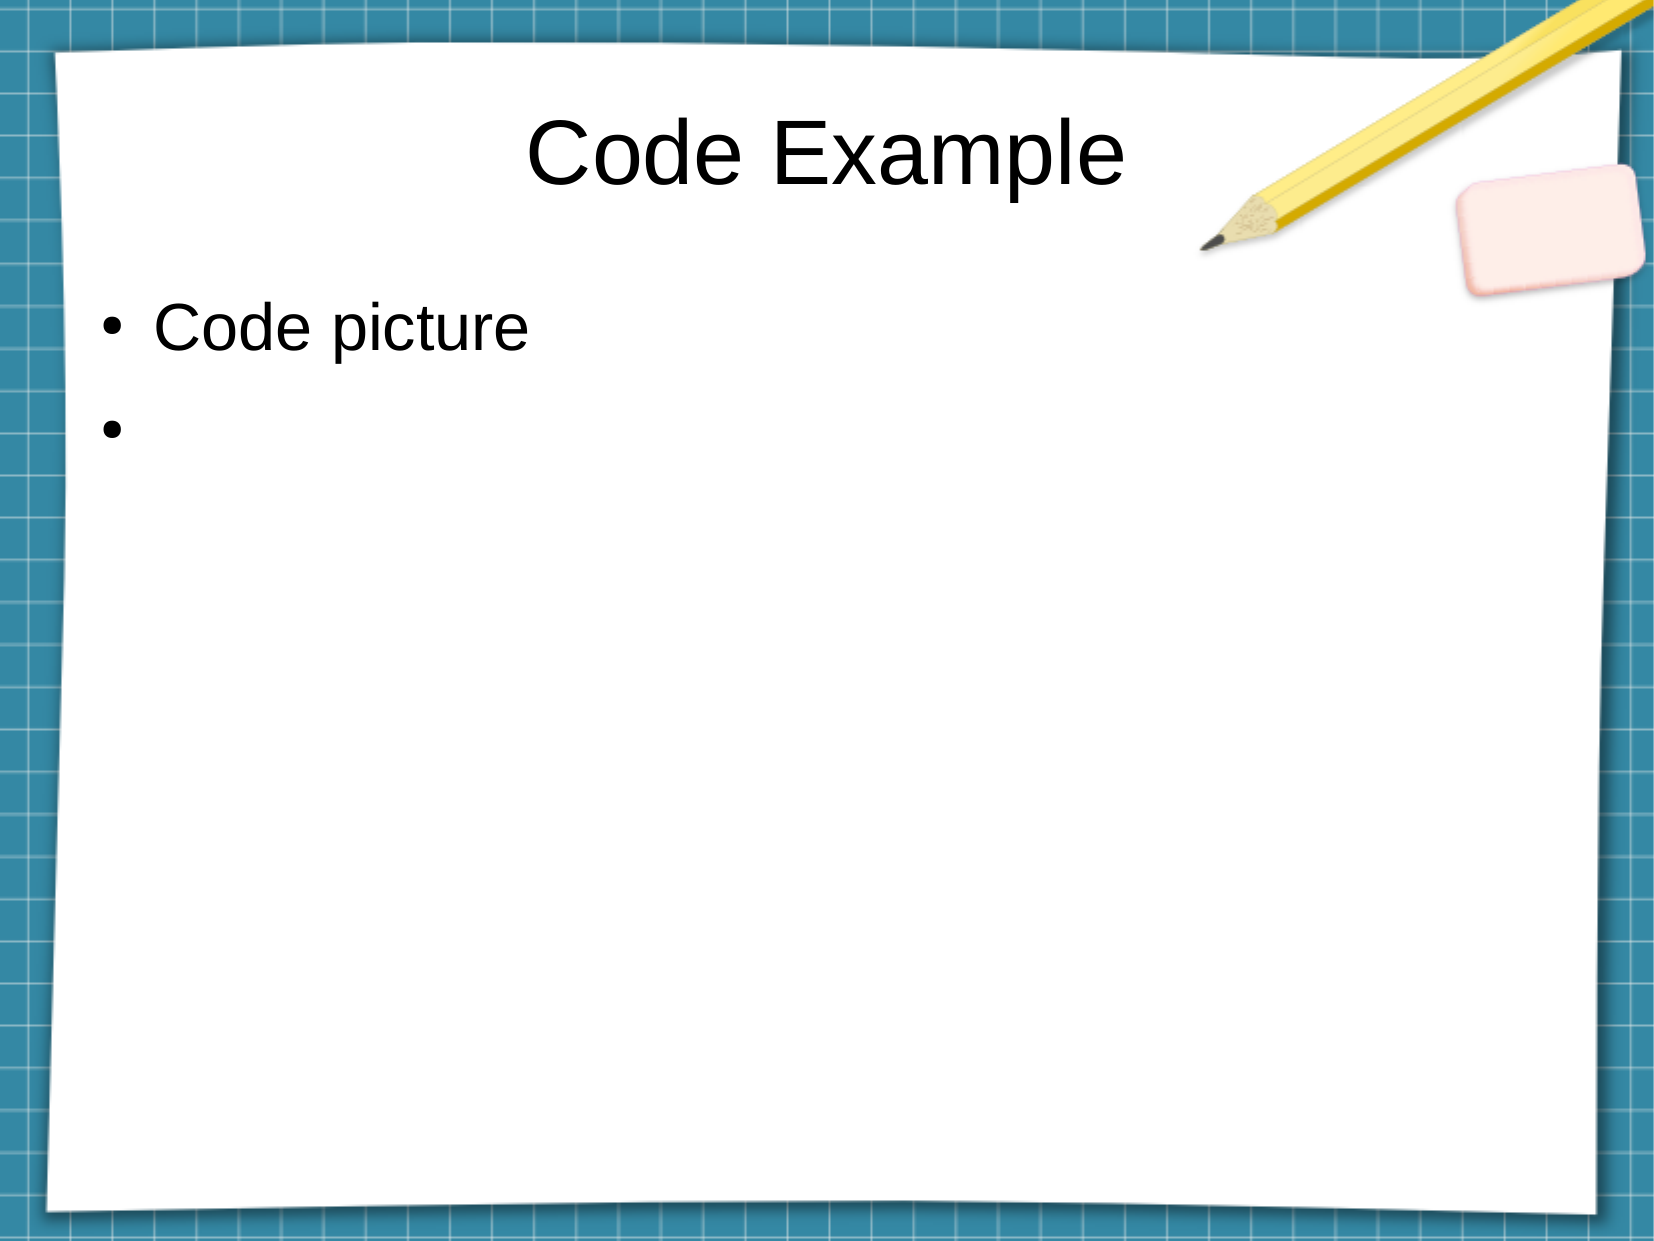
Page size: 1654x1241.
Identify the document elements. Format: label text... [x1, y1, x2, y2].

title Code Example [82, 49, 1571, 257]
picture [0, 0, 1654, 1241]
list Code picture [82, 290, 1571, 1010]
